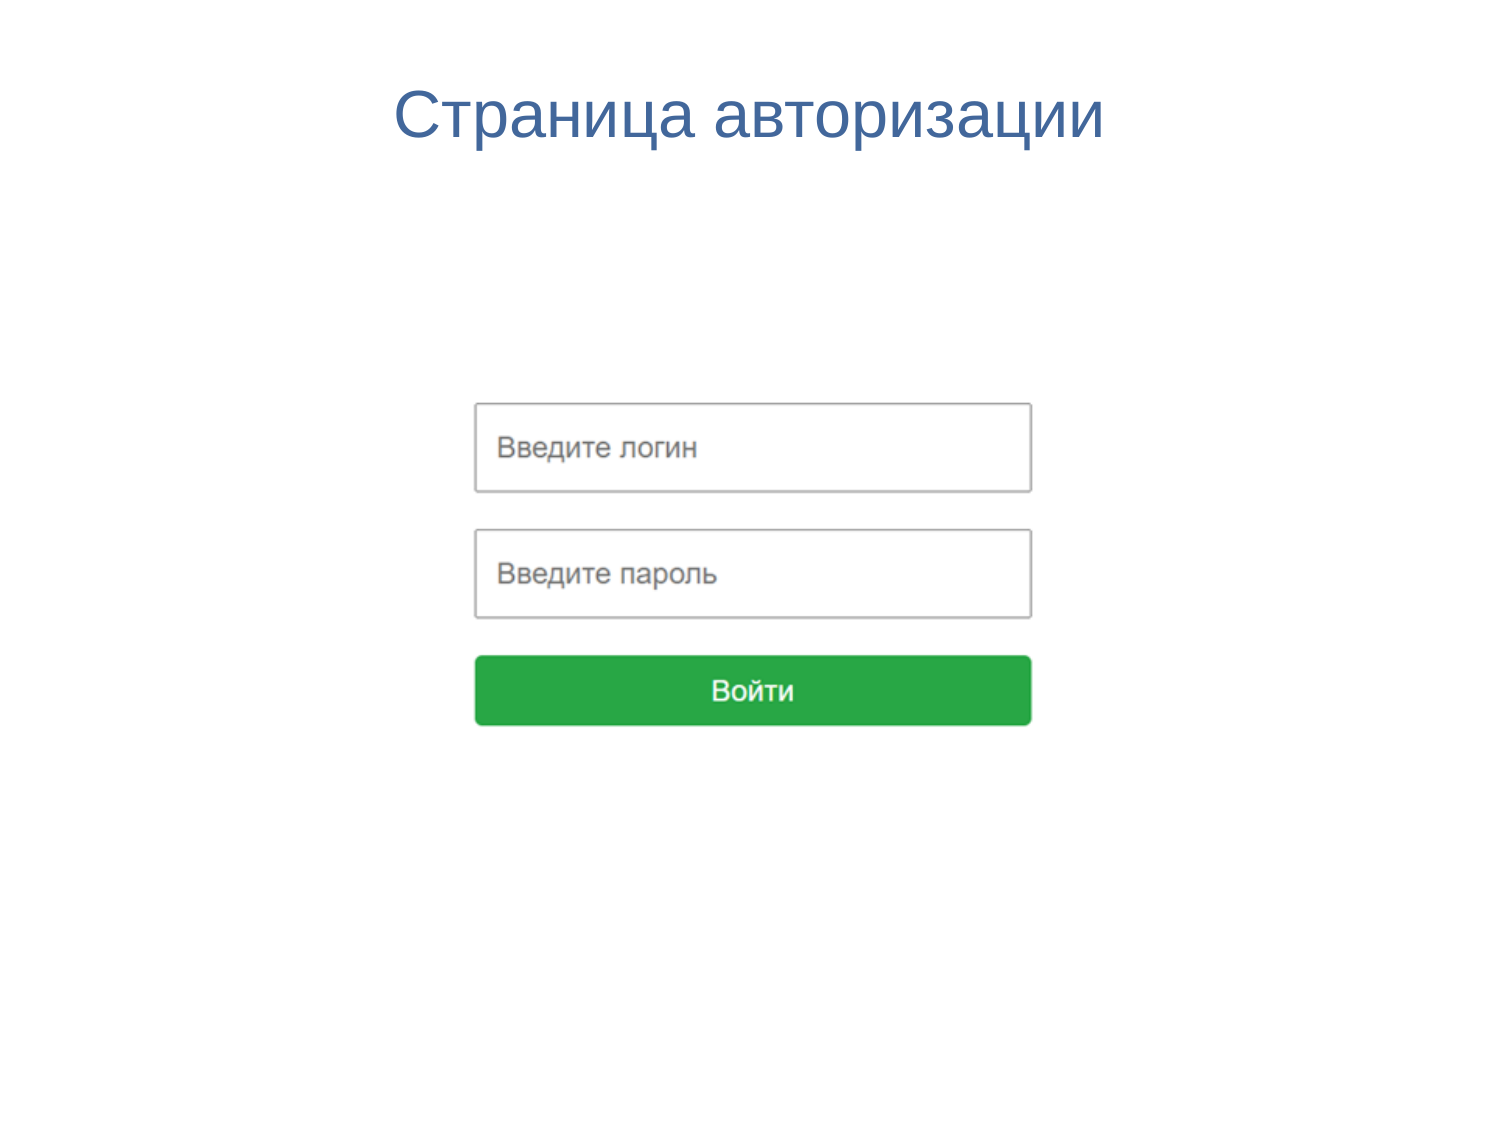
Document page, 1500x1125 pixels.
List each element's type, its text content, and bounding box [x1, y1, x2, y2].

picture [443, 375, 1057, 751]
text_box Страница авторизации [74, 44, 1425, 188]
